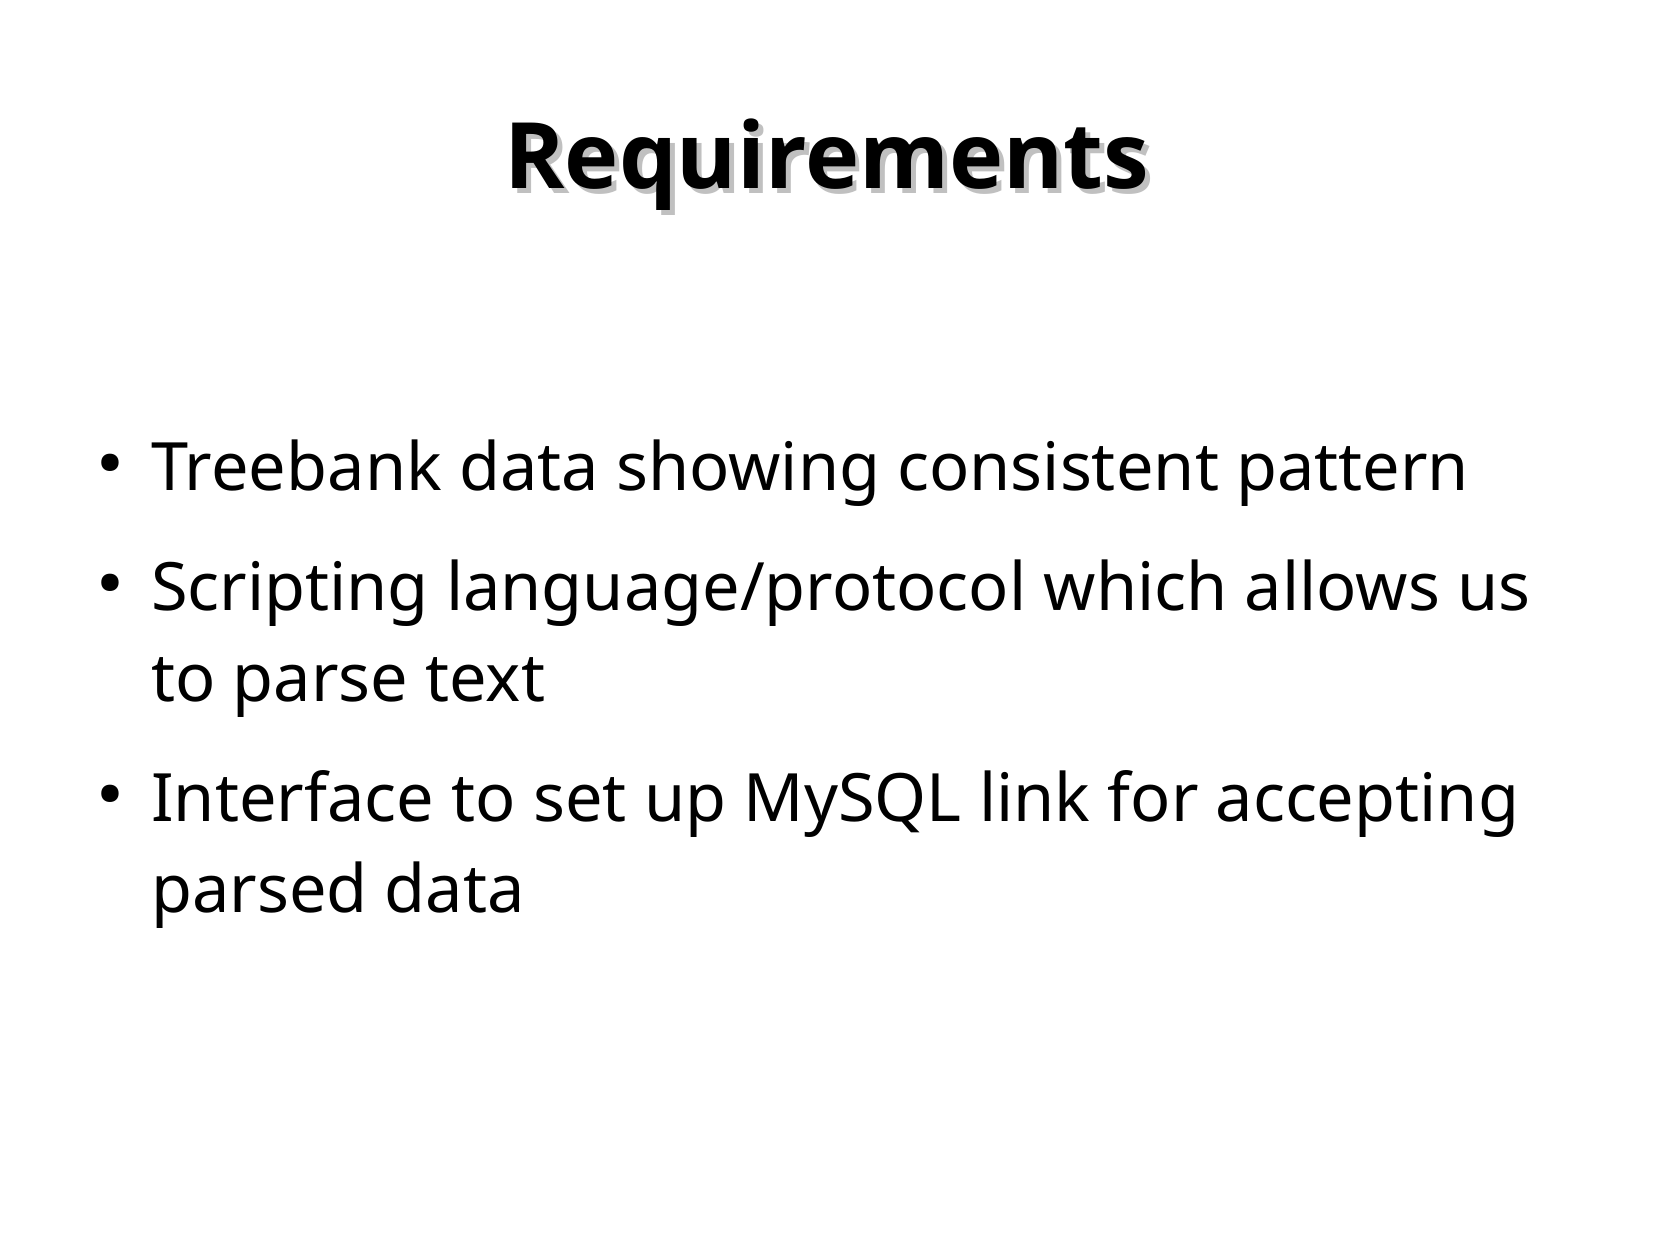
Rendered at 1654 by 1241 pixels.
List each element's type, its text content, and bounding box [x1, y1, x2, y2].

list Treebank data showing consistent pattern Scripting language/protocol which allows us to parse text Interface to set up MySQL link for accepting parsed data [80, 418, 1569, 1139]
title Requirements [82, 49, 1571, 257]
